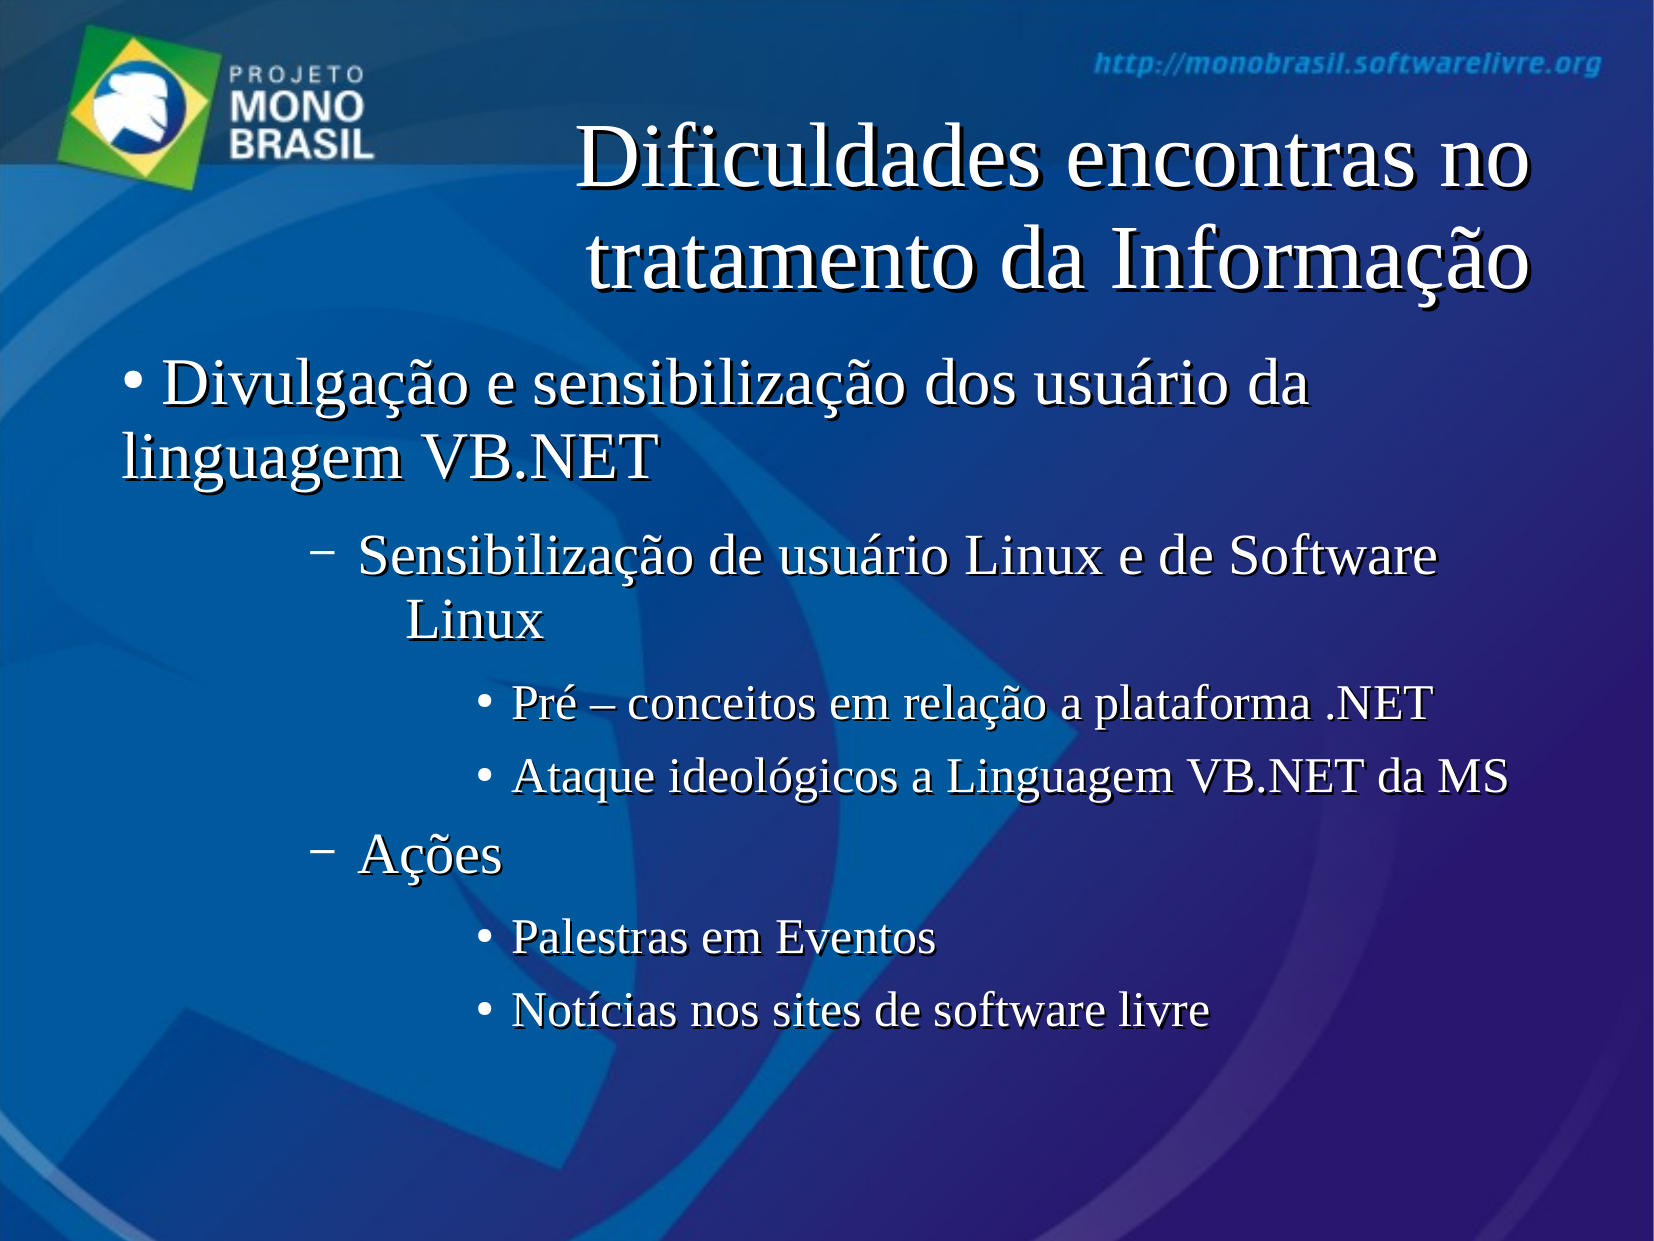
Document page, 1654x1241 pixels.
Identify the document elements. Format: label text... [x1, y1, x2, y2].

picture [0, 0, 1654, 1241]
list Divulgação e sensibilização dos usuário da linguagem VB.NET Sensibilização de usuário Linux e de Software Linux Pré – conceitos em relação a plataforma .NET Ataque ideológicos a Linguagem VB.NET da MS Ações Palestras em Eventos Notícias nos sites de software livre [121, 344, 1534, 1127]
title Dificuldades encontras no tratamento da Informação [121, 95, 1534, 318]
